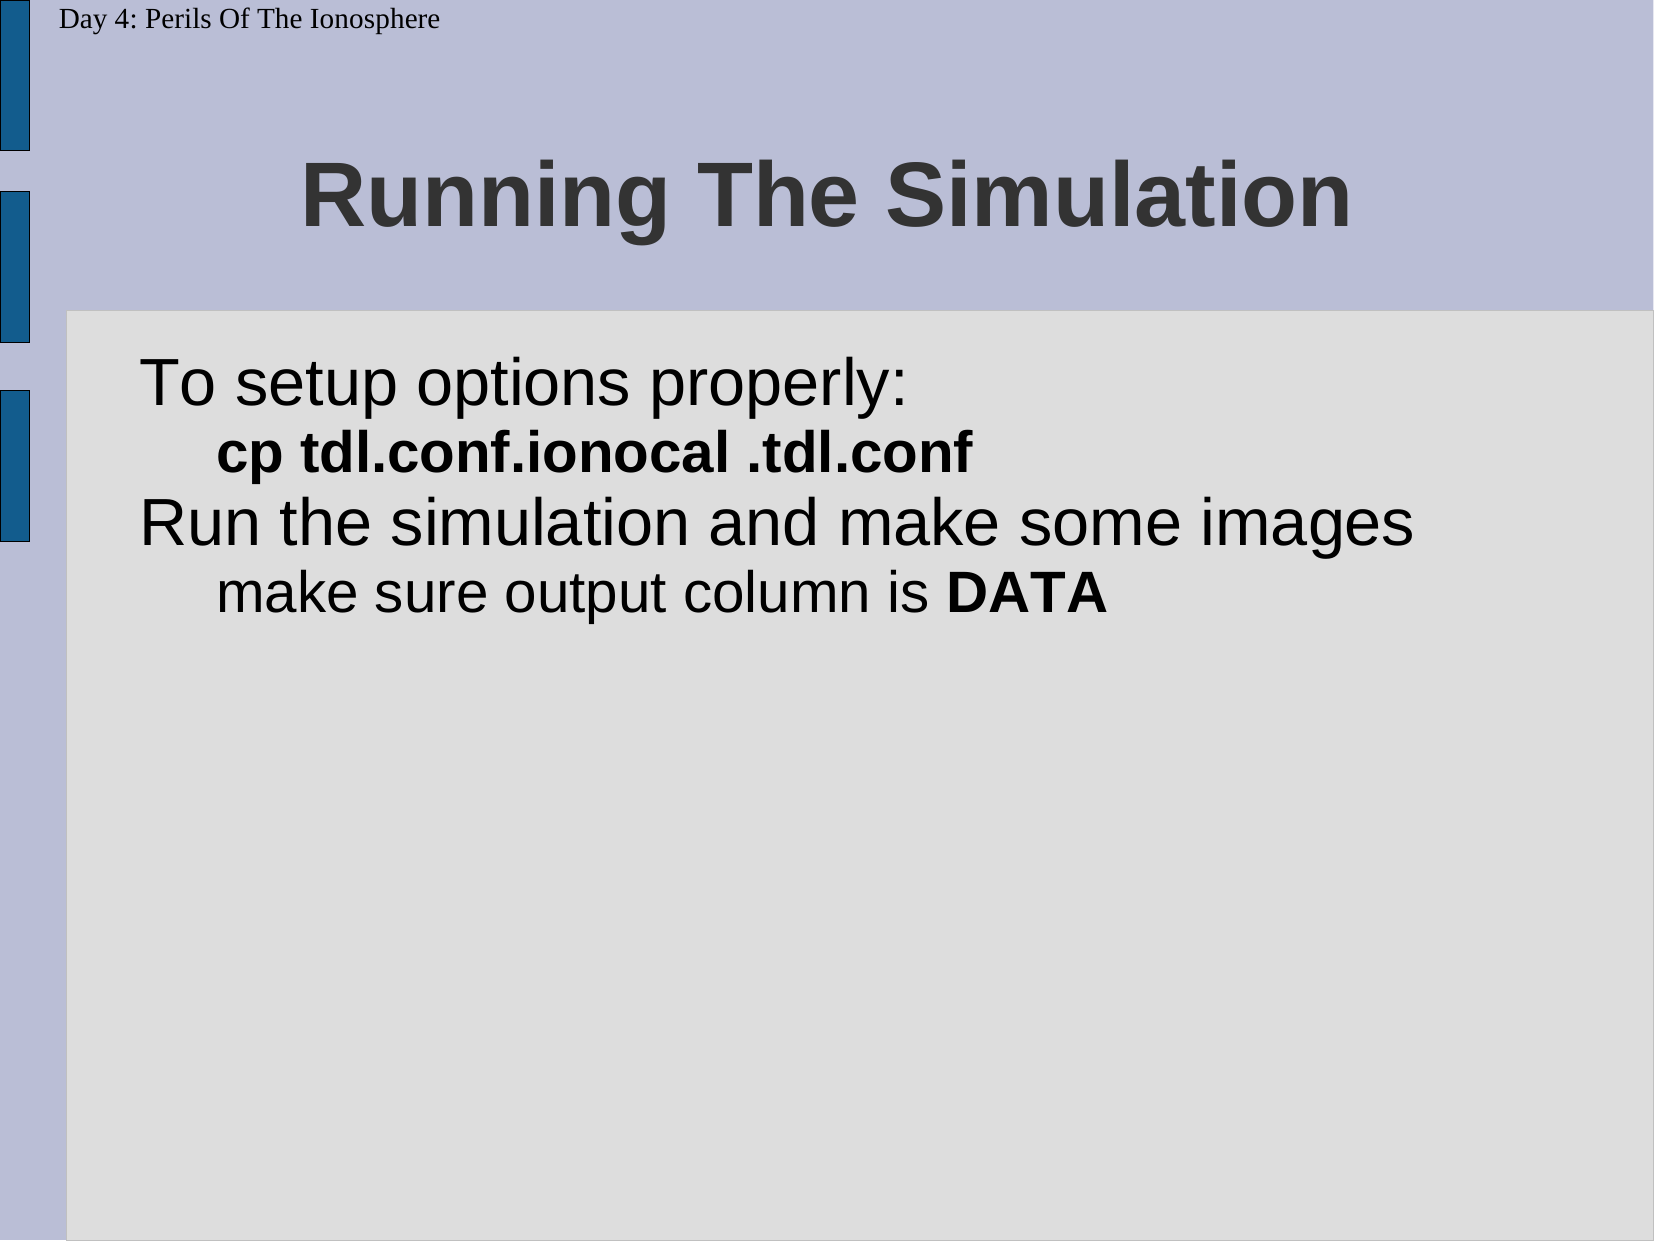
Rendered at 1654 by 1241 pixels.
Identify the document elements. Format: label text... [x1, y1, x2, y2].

list To setup options properly: cp tdl.conf.ionocal .tdl.conf Run the simulation and make some images make sure output column is DATA [121, 344, 1534, 1112]
title Running The Simulation [121, 98, 1534, 291]
